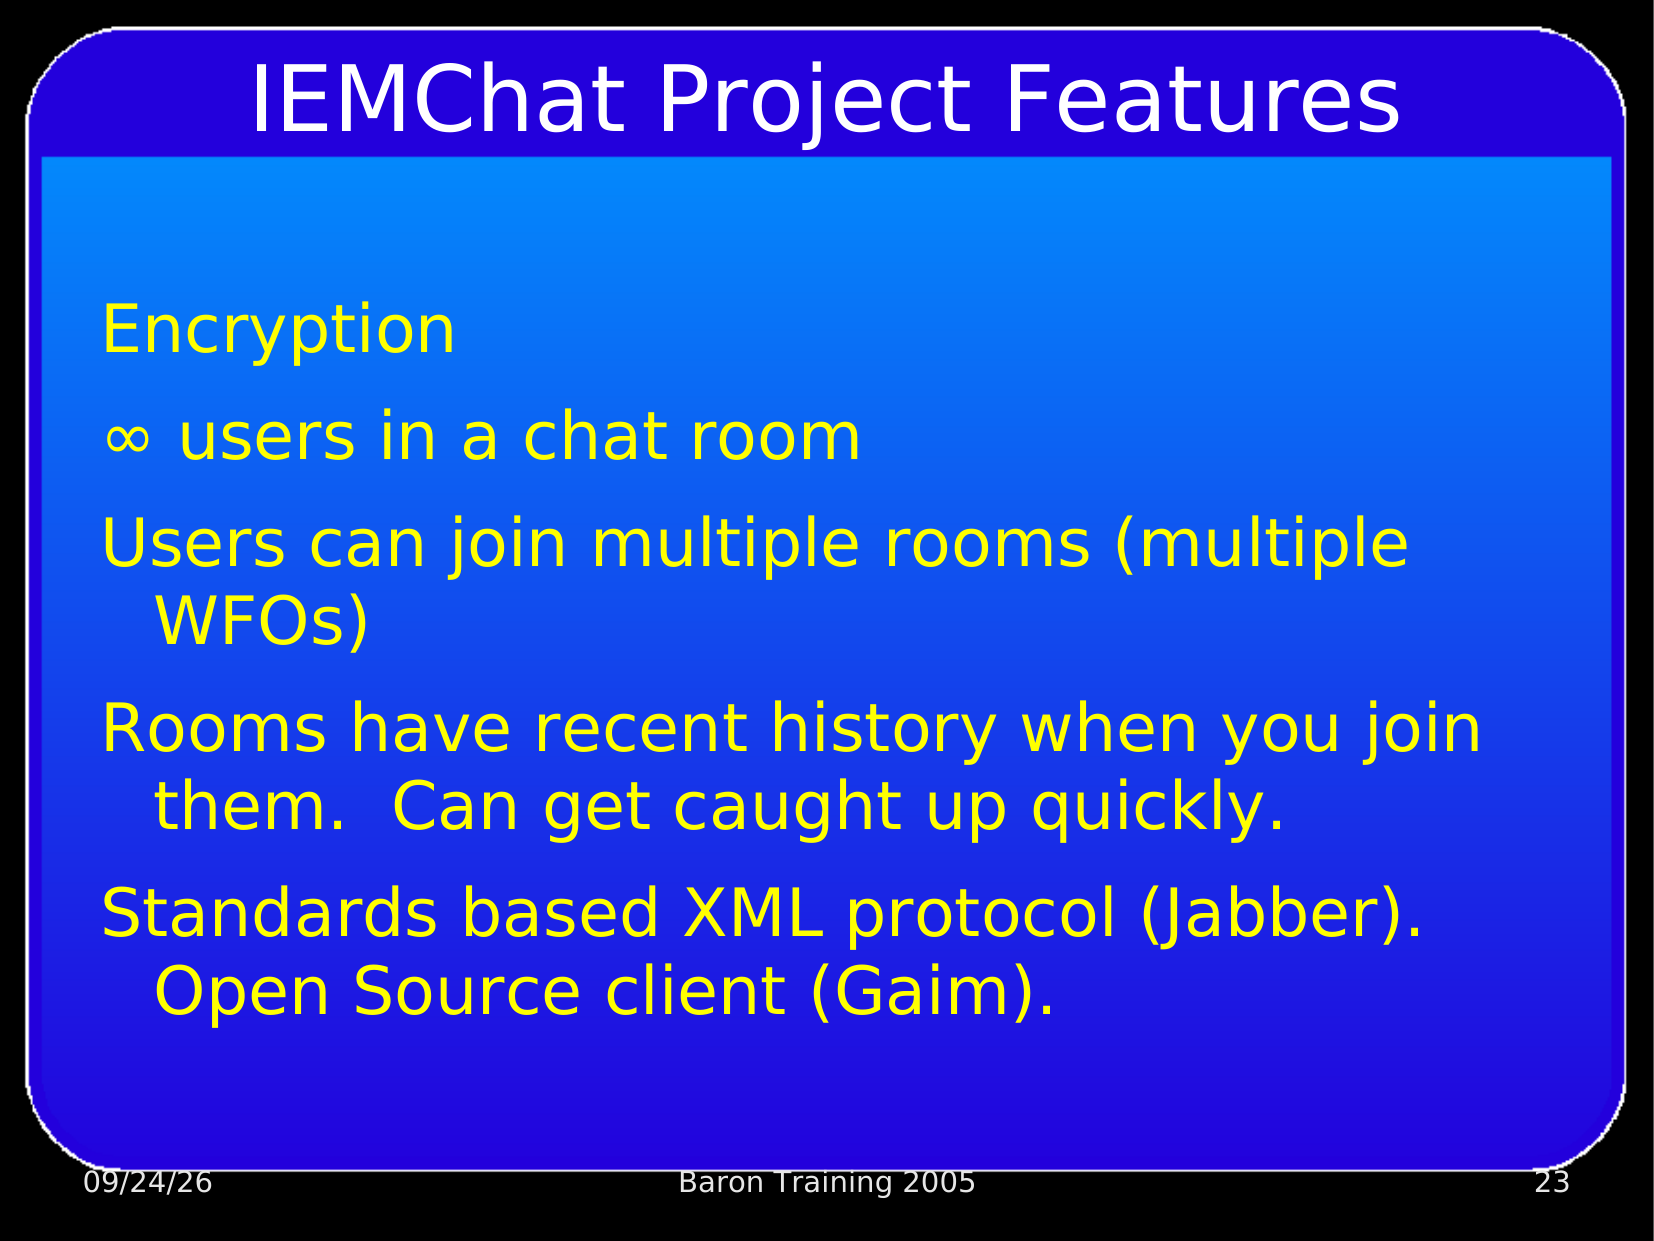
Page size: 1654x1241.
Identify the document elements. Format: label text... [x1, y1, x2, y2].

title IEMChat Project Features [82, 46, 1571, 154]
list Encryption ∞ users in a chat room Users can join multiple rooms (multiple WFOs) Rooms have recent history when you join them. Can get caught up quickly. Standards based XML protocol (Jabber). Open Source client (Gaim). [82, 290, 1571, 1109]
picture [0, 0, 1654, 1241]
